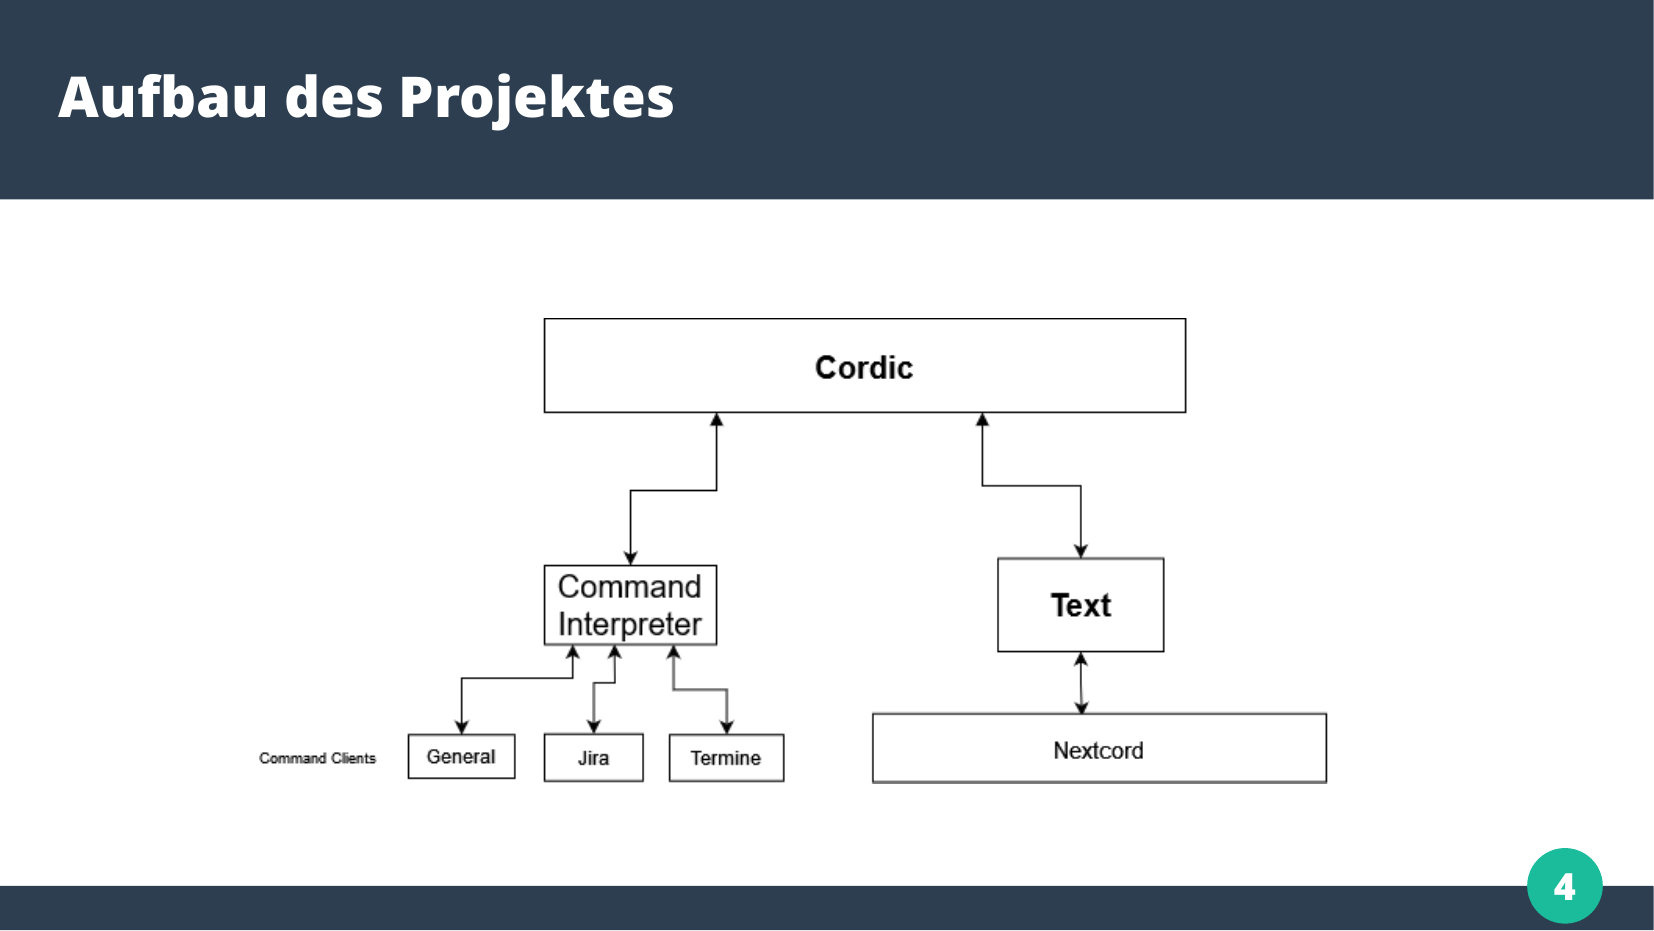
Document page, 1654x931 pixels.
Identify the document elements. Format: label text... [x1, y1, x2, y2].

title Aufbau des Projektes [59, 37, 1595, 155]
picture [247, 318, 1329, 784]
